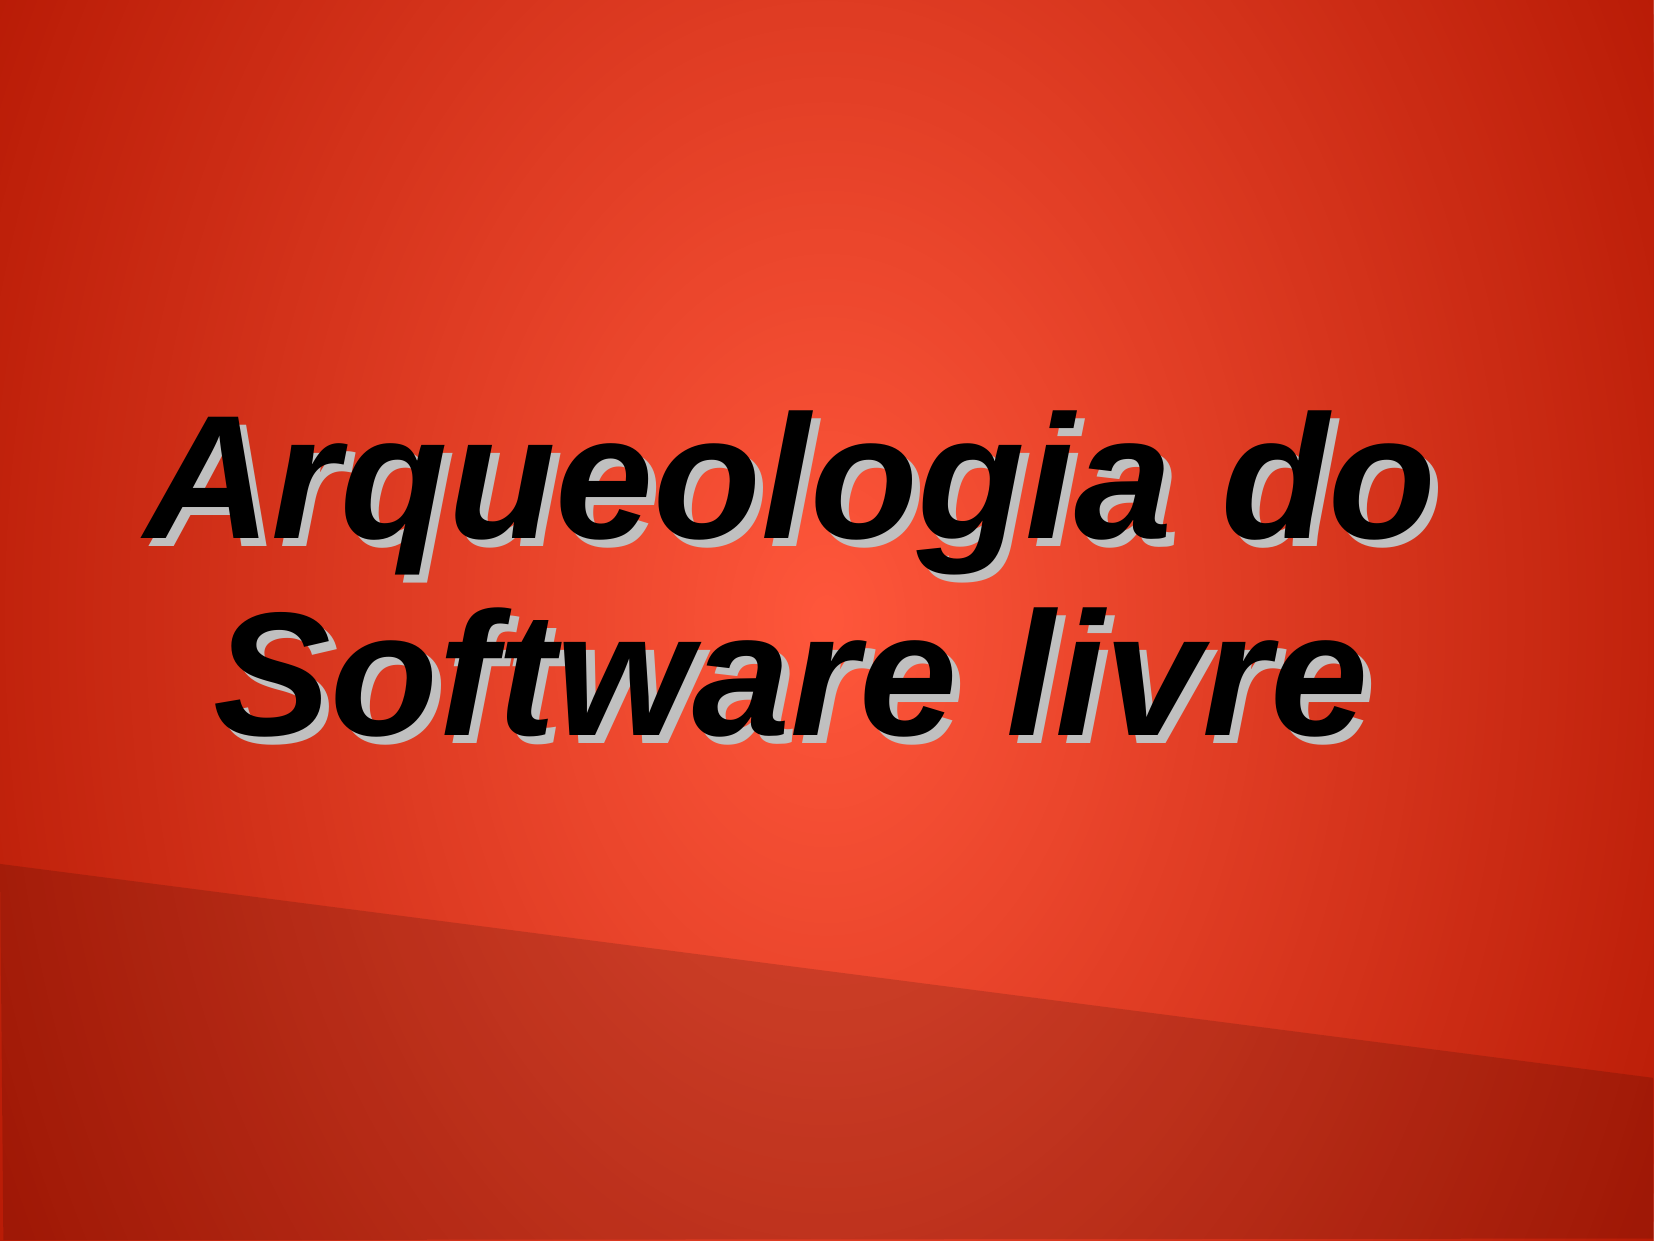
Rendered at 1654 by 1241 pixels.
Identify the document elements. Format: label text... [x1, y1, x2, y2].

title Arqueologia do Software livre [47, 371, 1536, 780]
